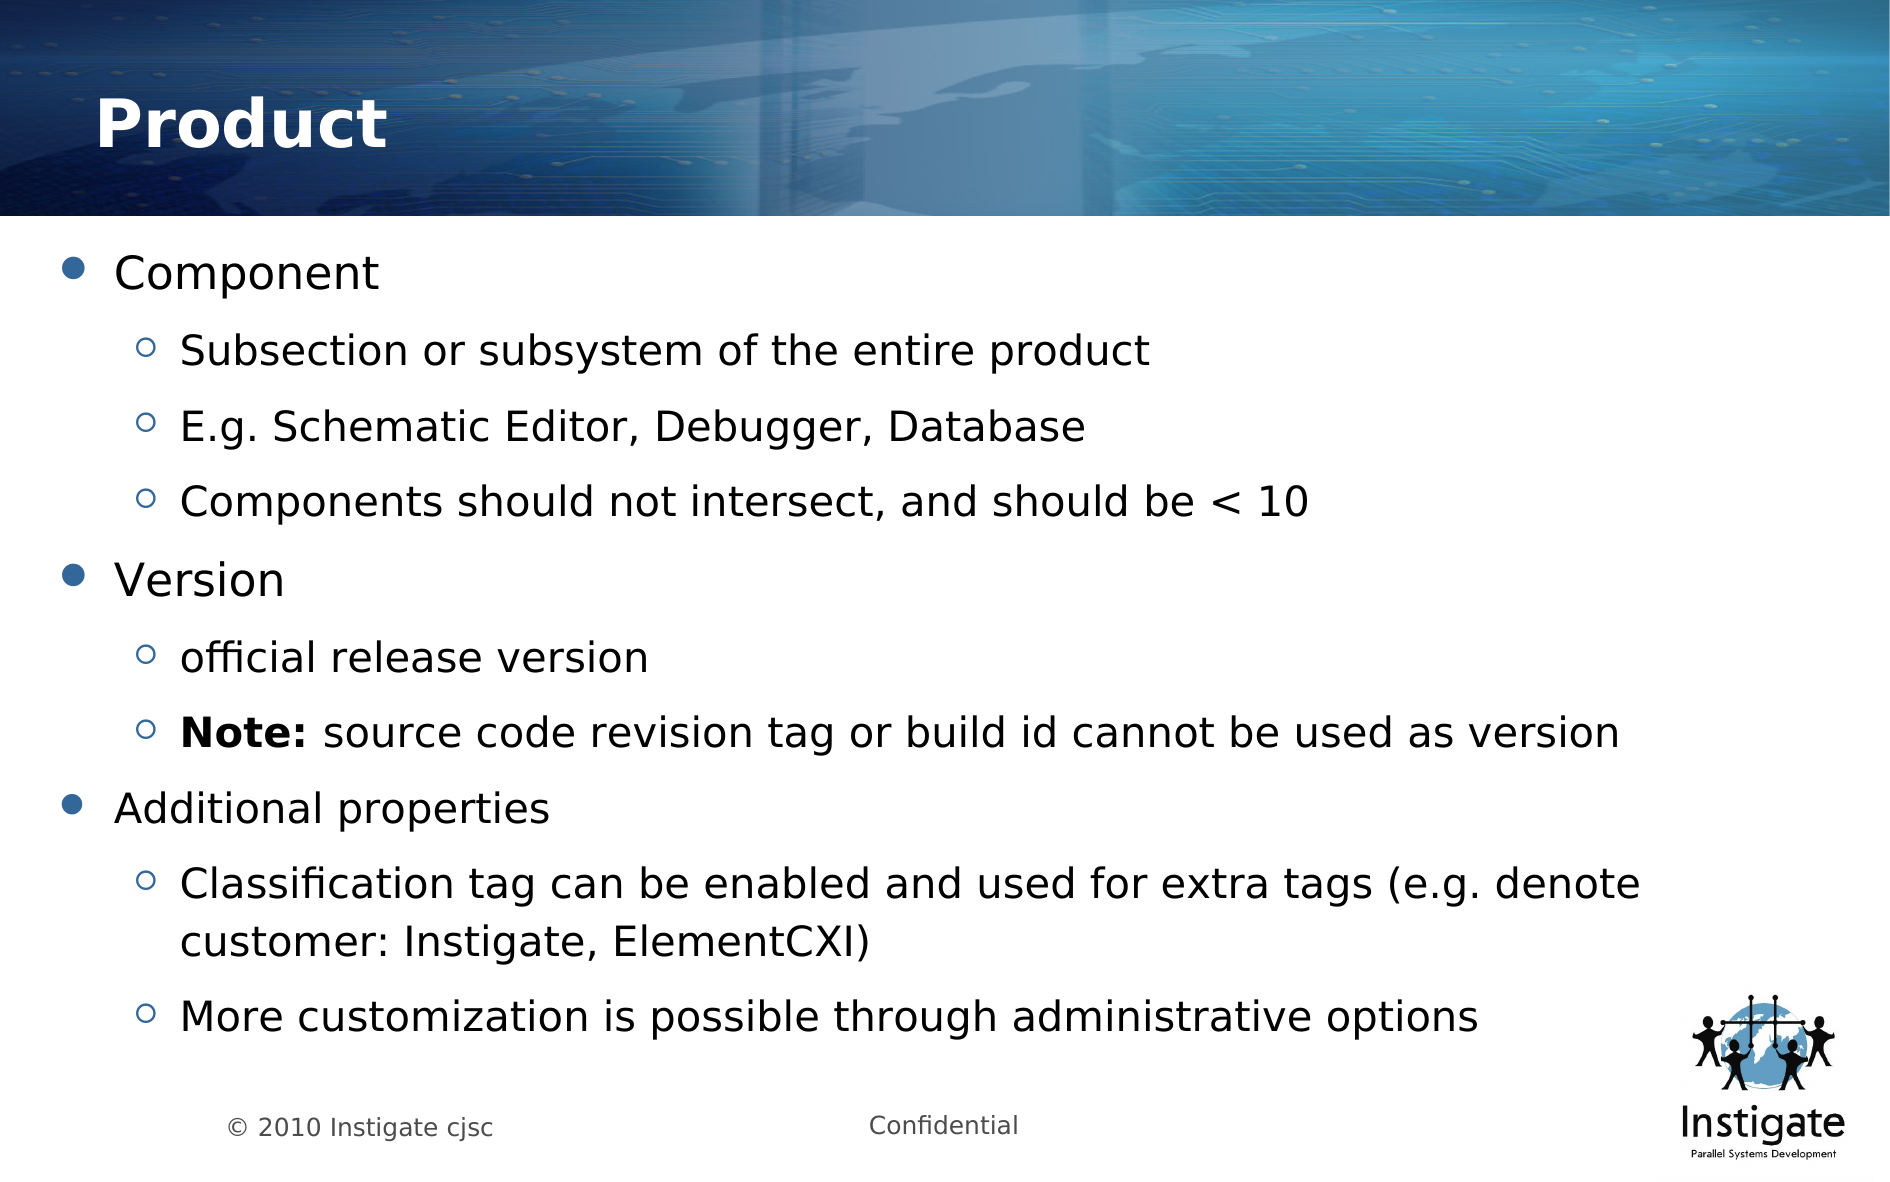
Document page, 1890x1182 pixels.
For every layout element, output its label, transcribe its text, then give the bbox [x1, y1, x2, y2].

picture [1650, 956, 1876, 1182]
picture [0, 0, 1890, 216]
title Product [94, 54, 1793, 210]
list Component Subsection or subsystem of the entire product E.g. Schematic Editor, Debugger, Database Components should not intersect, and should be < 10 Version official release version Note: source code revision tag or build id cannot be used as version Additional properties Classification tag can be enabled and used for extra tags (e.g. denote customer: Instigate, ElementCXI) More customization is possible through administrative options [59, 236, 1831, 1030]
